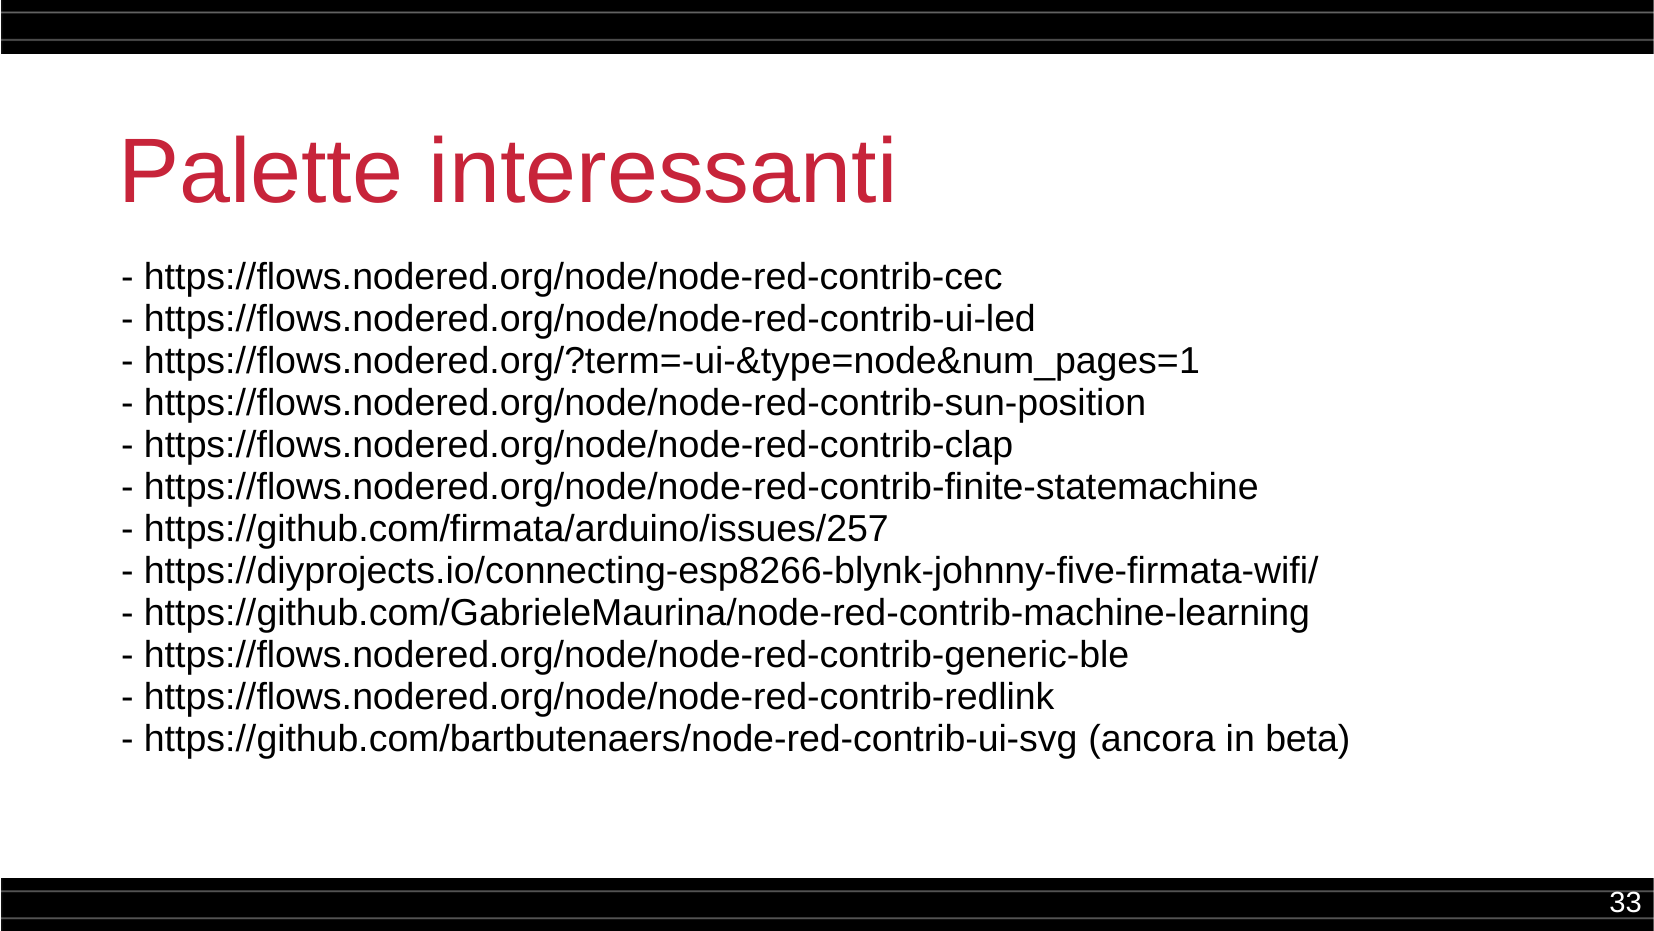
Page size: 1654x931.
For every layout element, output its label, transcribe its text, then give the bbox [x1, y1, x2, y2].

title Palette interessanti [118, 92, 1040, 248]
picture [1, 0, 1654, 54]
text_box - https://flows.nodered.org/node/node-red-contrib-cec - https://flows.nodered.org/node/node-red-contrib-ui-led - https://flows.nodered.org/?term=-ui-&type=node&num_pages=1 - https://flows.nodered.org/node/node-red-contrib-sun-position - https://flows.nodered.org/node/node-red-contrib-clap - https://flows.nodered.org/node/node-red-contrib-finite-statemachine - https://github.com/firmata/arduino/issues/257 - https://diyprojects.io/connecting-esp8266-blynk-johnny-five-firmata-wifi/ - https://github.com/GabrieleMaurina/node-red-contrib-machine-learning - https://flows.nodered.org/node/node-red-contrib-generic-ble - https://flows.nodered.org/node/node-red-contrib-redlink - https://github.com/bartbutenaers/node-red-contrib-ui-svg (ancora in beta) [106, 248, 1548, 767]
picture [1, 878, 1654, 931]
